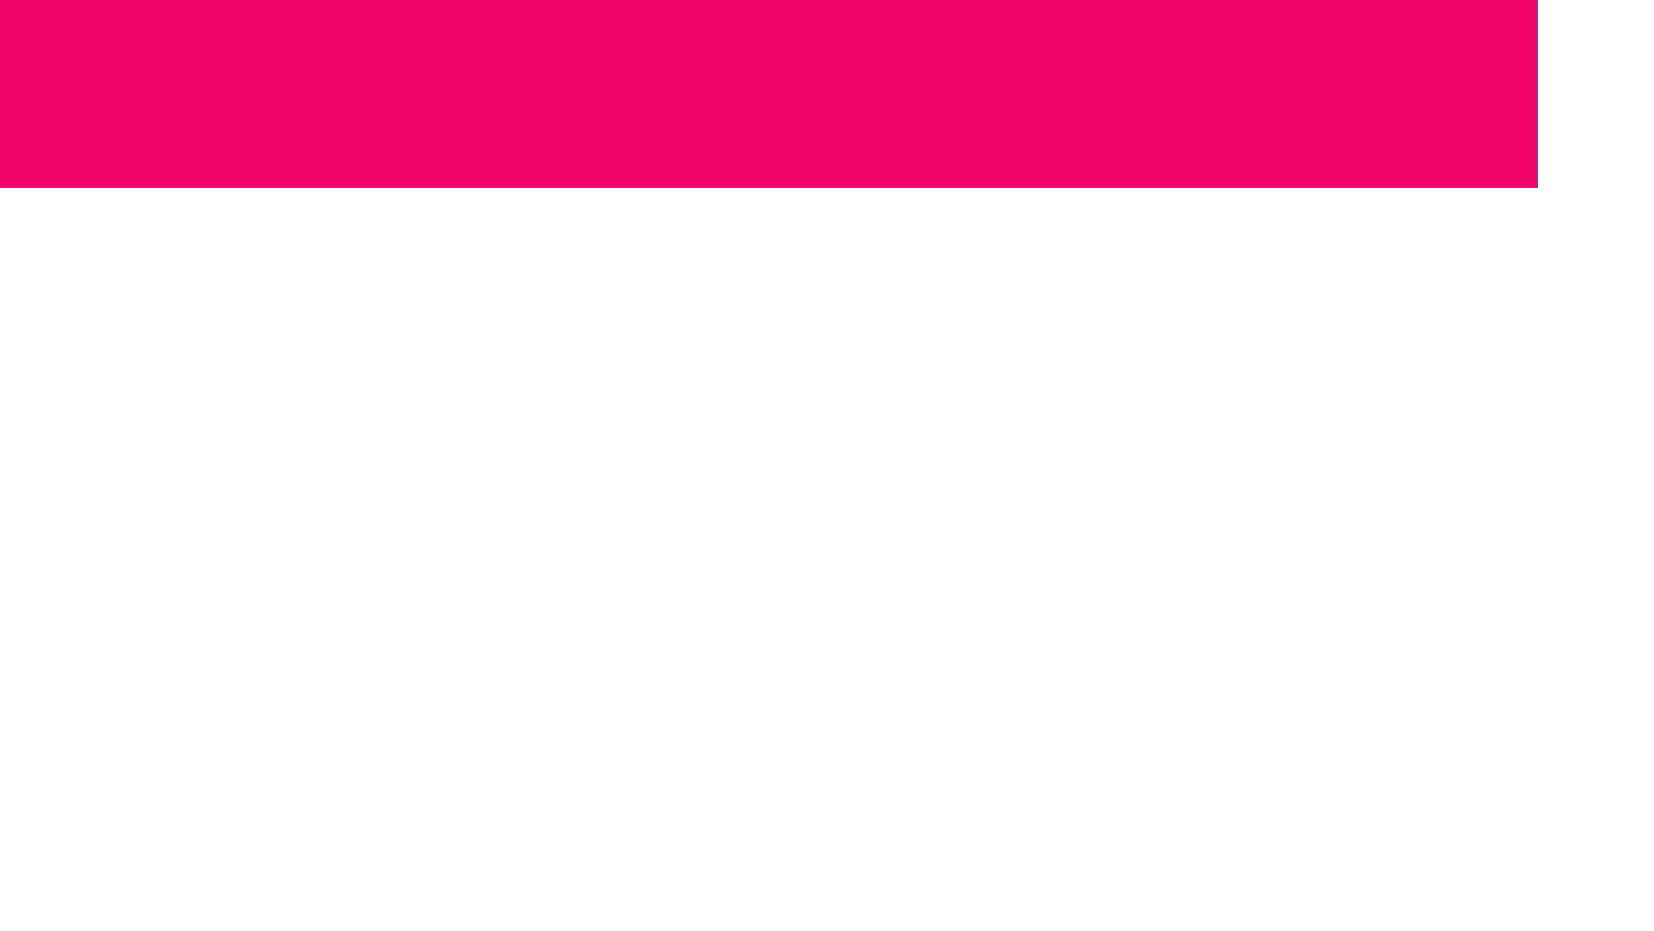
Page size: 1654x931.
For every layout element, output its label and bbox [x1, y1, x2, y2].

text_box [0, 0, 1538, 188]
